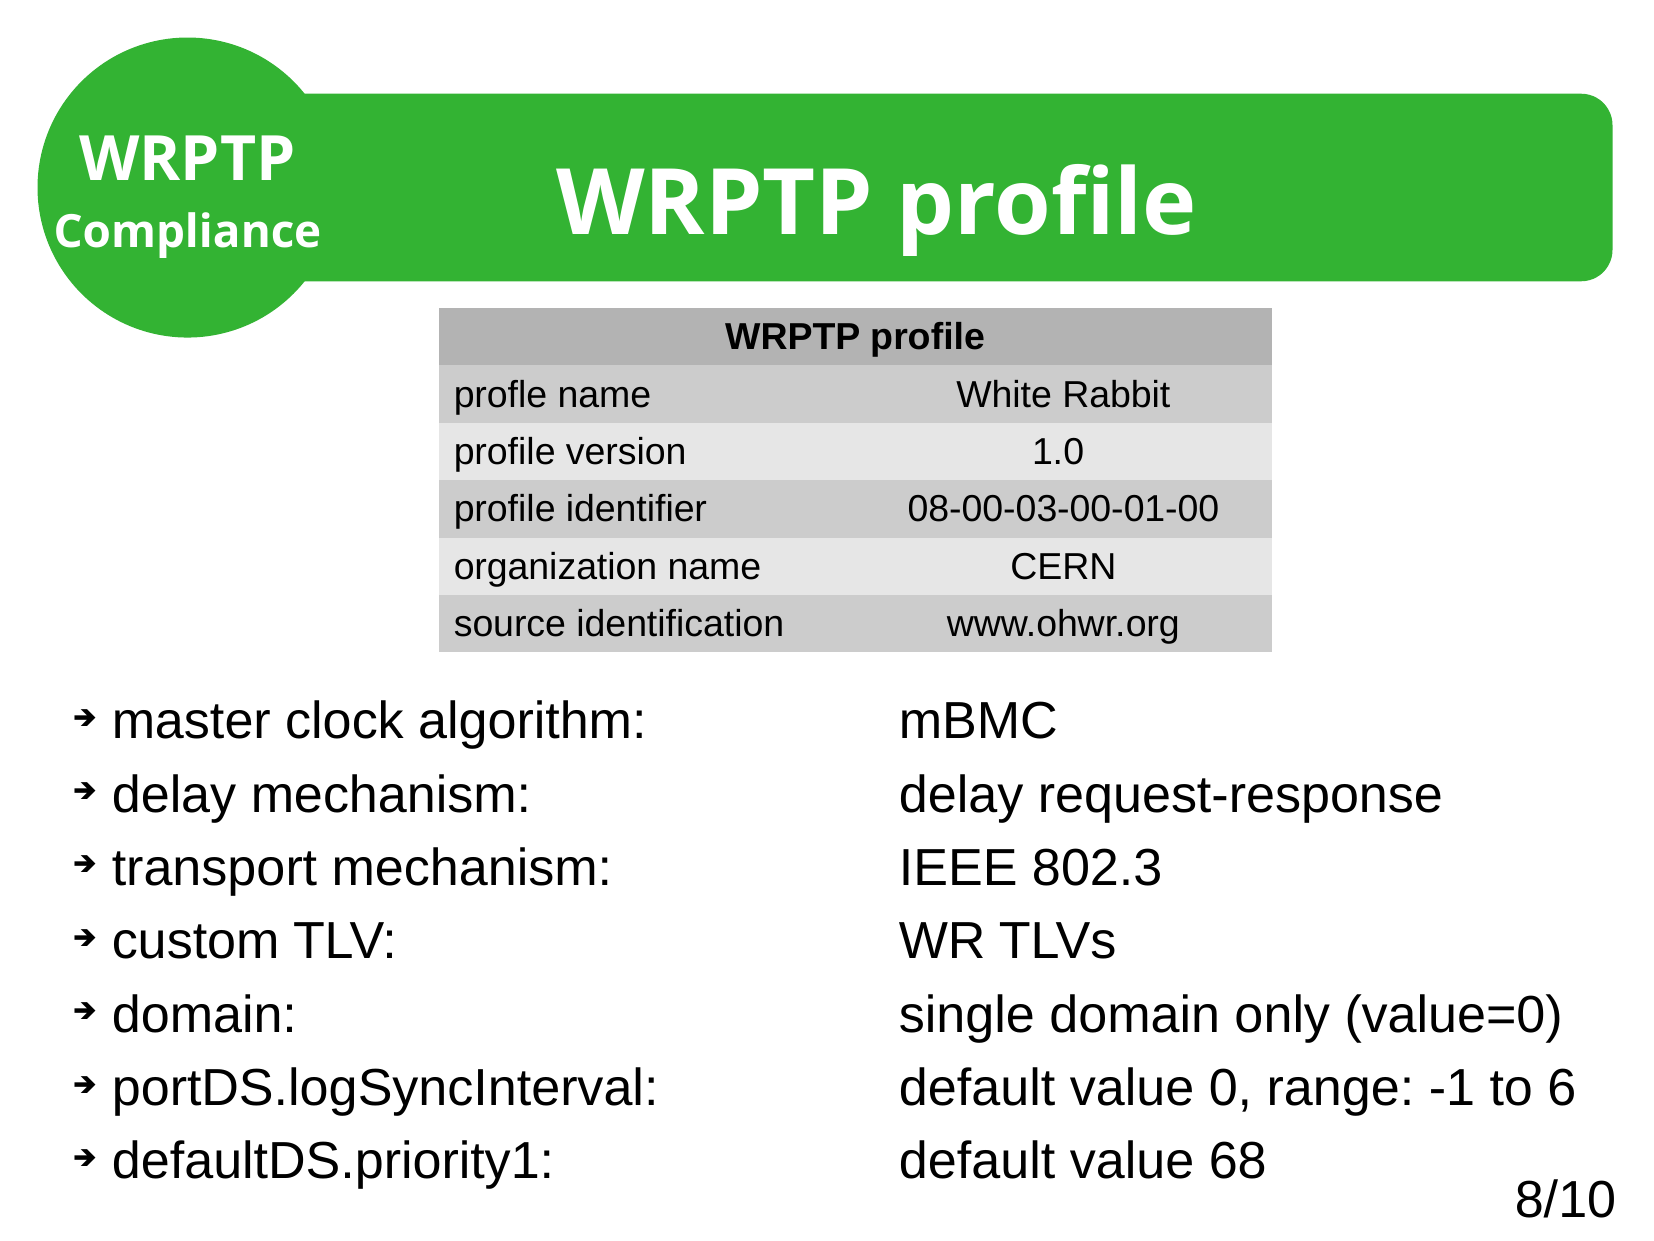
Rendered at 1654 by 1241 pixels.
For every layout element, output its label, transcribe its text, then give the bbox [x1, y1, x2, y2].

table_cell single domain only (value=0) [884, 978, 1654, 1051]
table_cell delay mechanism: [58, 757, 884, 831]
table_cell portDS.logSyncInterval: [58, 1051, 884, 1124]
table_cell default value 0, range: -1 to 6 [884, 1051, 1654, 1124]
text_box 8/10 [1500, 1162, 1654, 1241]
table_cell defaultDS.priority1: [58, 1124, 884, 1198]
table_cell profile version [439, 423, 855, 480]
table_cell www.ohwr.org [855, 595, 1272, 652]
table_header master clock algorithm: [58, 684, 884, 757]
table_cell profle name [439, 365, 855, 423]
table_cell domain: [58, 978, 884, 1051]
table_cell transport mechanism: [58, 831, 884, 904]
table_cell delay request-response [884, 757, 1654, 831]
text_box WRPTP profile [541, 128, 1215, 247]
table_cell default value 68 [884, 1124, 1654, 1198]
table_cell IEEE 802.3 [884, 831, 1654, 904]
table_cell 08-00-03-00-01-00 [855, 480, 1272, 538]
table_cell custom TLV: [58, 904, 884, 978]
table_cell WR TLVs [884, 904, 1654, 978]
table_cell source identification [439, 595, 855, 652]
text_box WRPTP Compliance [37, 37, 338, 338]
table_cell organization name [439, 538, 855, 595]
text_box [305, 93, 1613, 282]
table_header WRPTP profile [439, 308, 1272, 365]
table_cell White Rabbit [855, 365, 1272, 423]
table_cell 1.0 [855, 423, 1272, 480]
table_cell CERN [855, 538, 1272, 595]
table_cell profile identifier [439, 480, 855, 538]
table_header mBMC [884, 684, 1654, 757]
